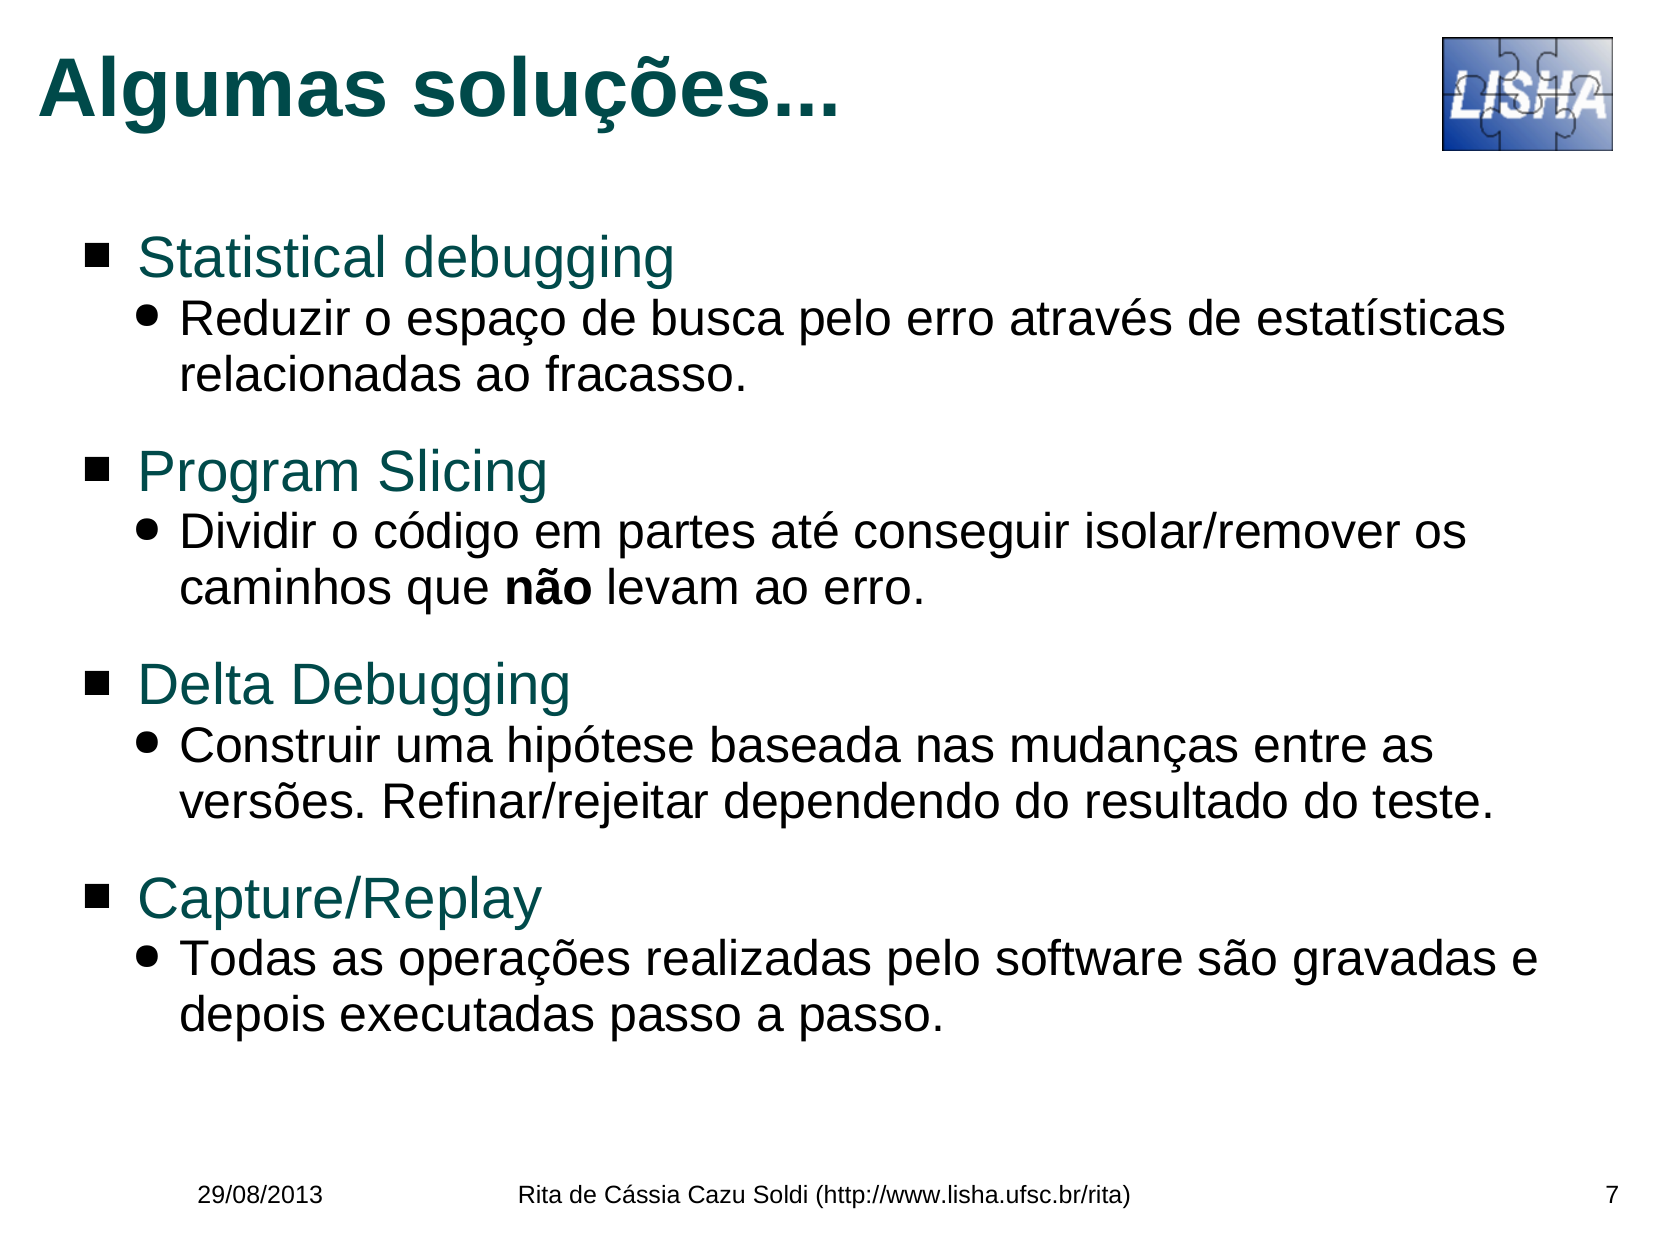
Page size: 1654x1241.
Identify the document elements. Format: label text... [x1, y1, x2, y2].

list Statistical debugging Reduzir o espaço de busca pelo erro através de estatísticas relacionadas ao fracasso. Program Slicing Dividir o código em partes até conseguir isolar/remover os caminhos que não levam ao erro. Delta Debugging Construir uma hipótese baseada nas mudanças entre as versões. Refinar/rejeitar dependendo do resultado do teste. Capture/Replay Todas as operações realizadas pelo software são gravadas e depois executadas passo a passo. [37, 225, 1613, 1163]
title Algumas soluções... [37, 37, 1426, 151]
picture [1442, 37, 1613, 151]
